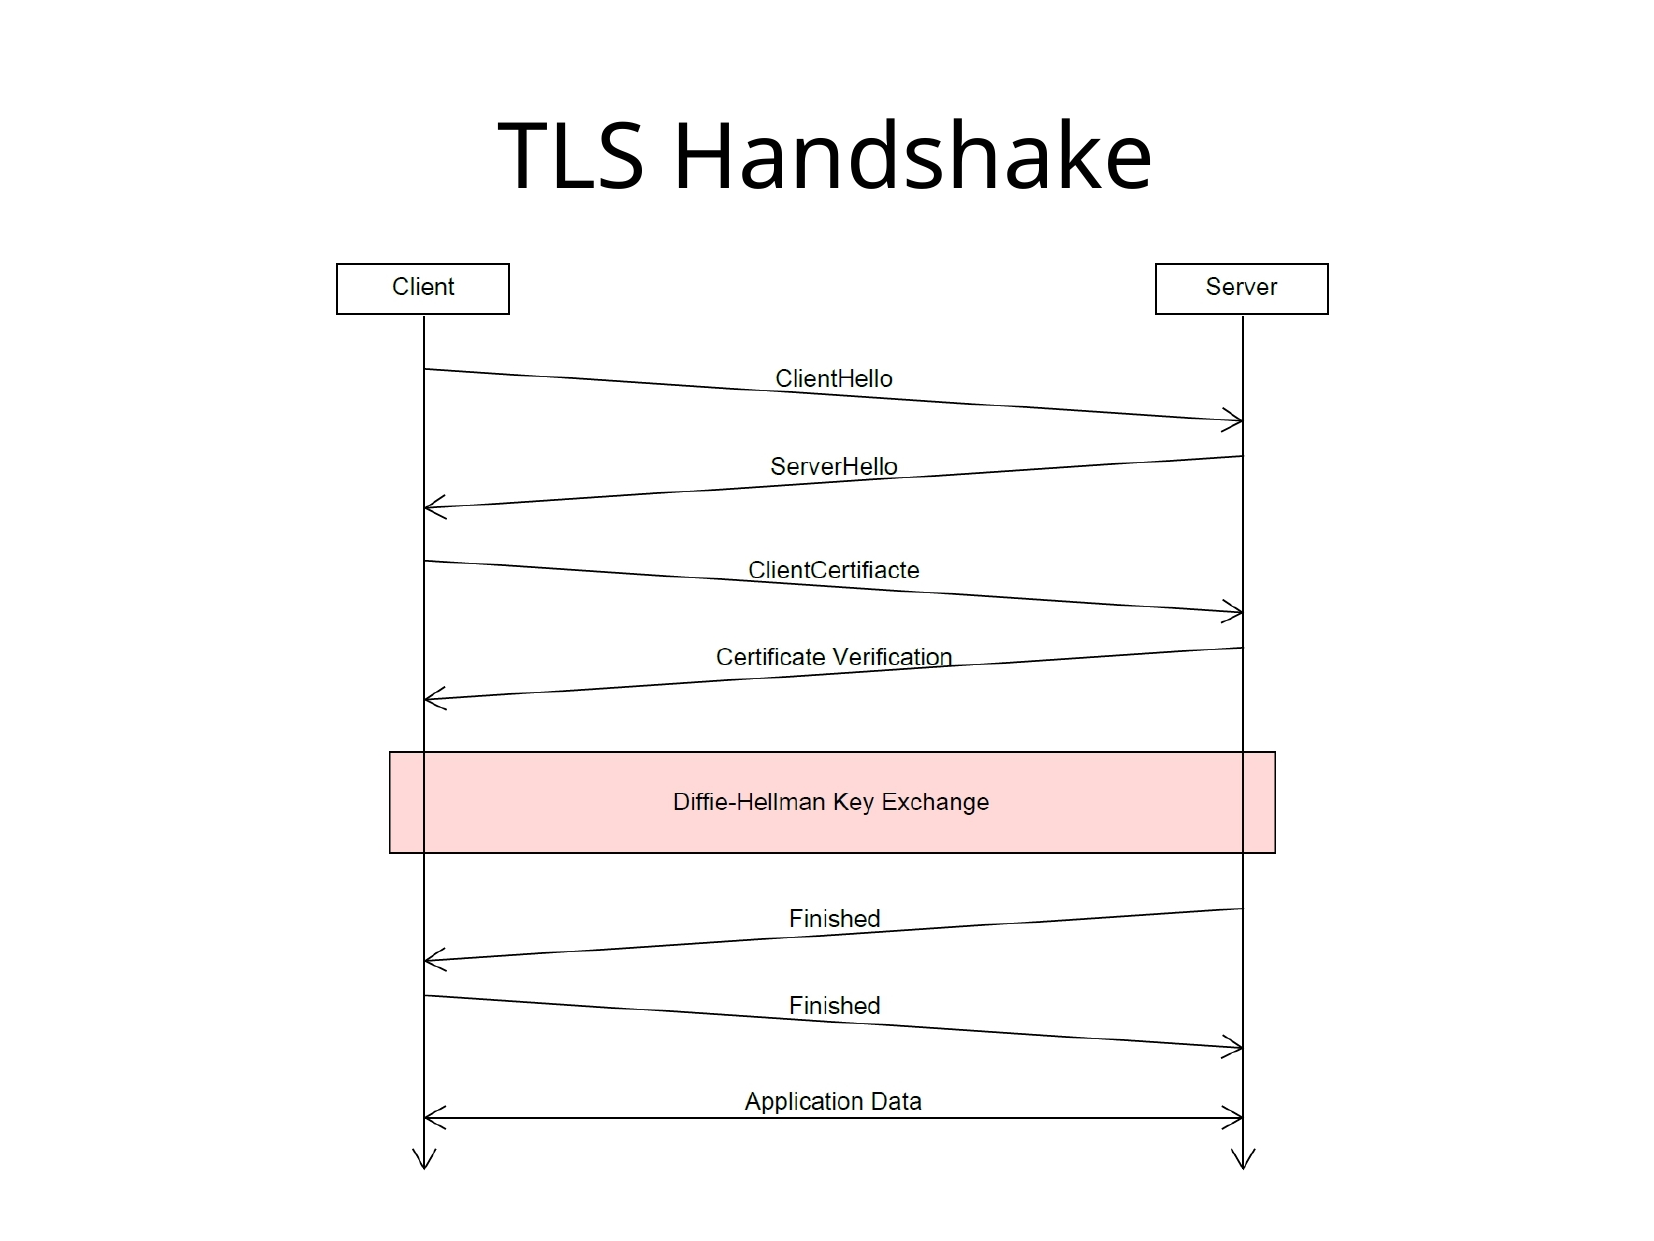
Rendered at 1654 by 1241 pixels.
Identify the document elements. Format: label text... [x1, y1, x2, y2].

title TLS Handshake [82, 49, 1571, 257]
picture [318, 247, 1347, 1182]
